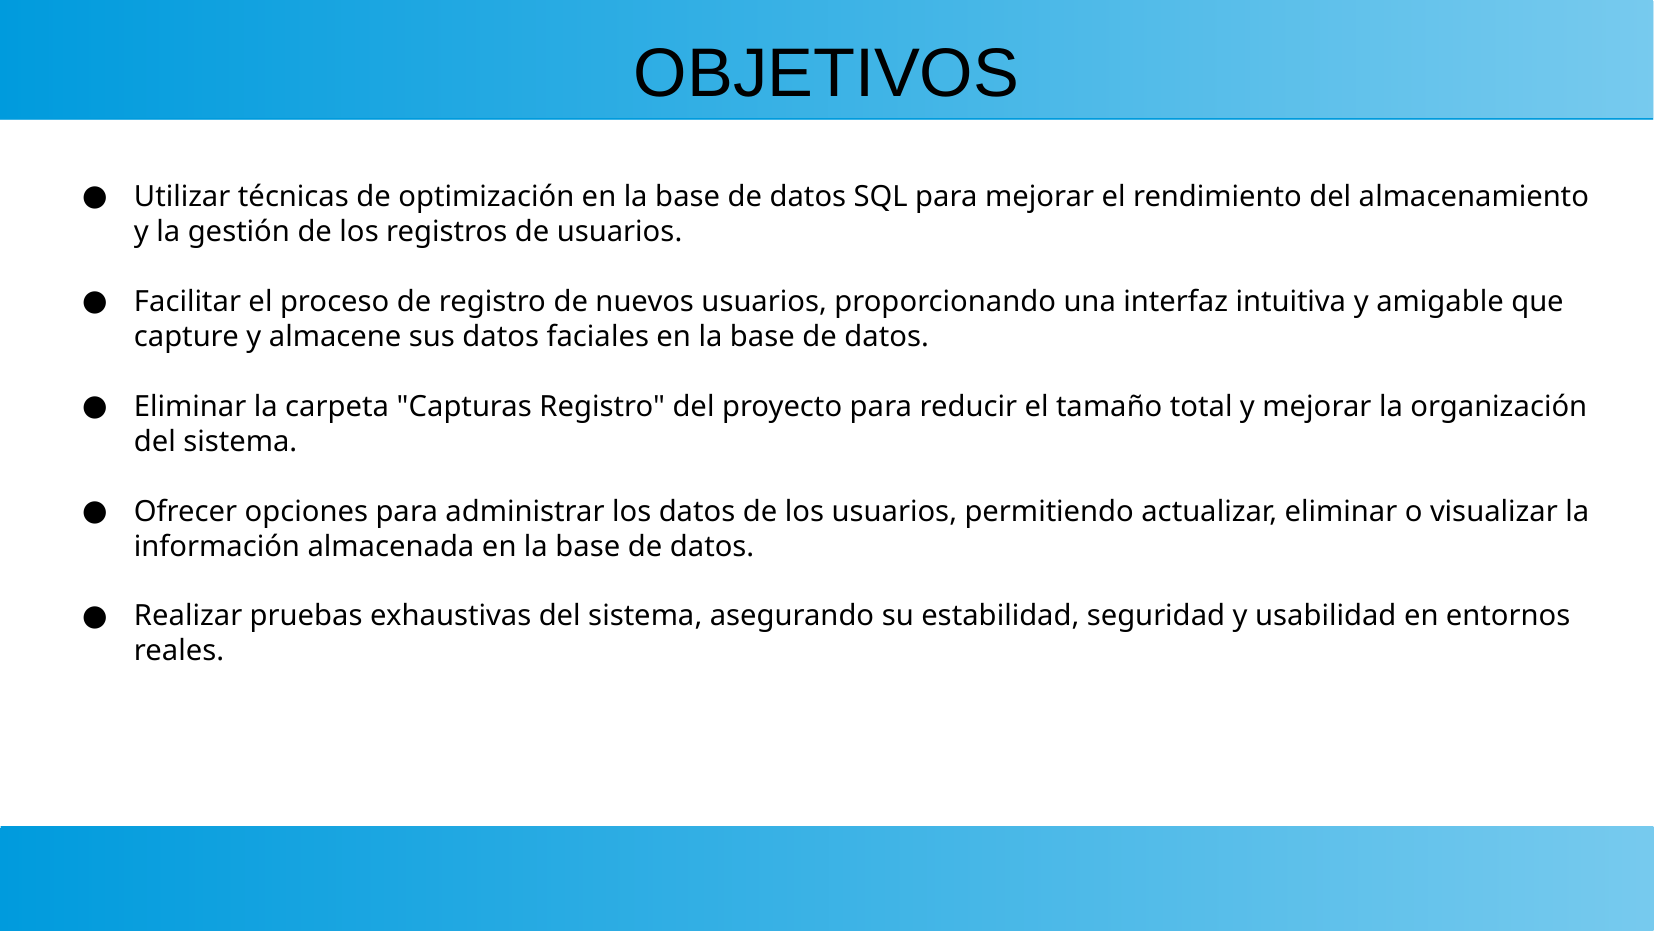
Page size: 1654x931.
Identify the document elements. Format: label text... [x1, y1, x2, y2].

list Utilizar técnicas de optimización en la base de datos SQL para mejorar el rendimiento del almacenamiento y la gestión de los registros de usuarios. Facilitar el proceso de registro de nuevos usuarios, proporcionando una interfaz intuitiva y amigable que capture y almacene sus datos faciales en la base de datos. Eliminar la carpeta "Capturas Registro" del proyecto para reducir el tamaño total y mejorar la organización del sistema. Ofrecer opciones para administrar los datos de los usuarios, permitiendo actualizar, eliminar o visualizar la información almacenada en la base de datos. Realizar pruebas exhaustivas del sistema, asegurando su estabilidad, seguridad y usabilidad en entornos reales. [59, 177, 1595, 768]
title OBJETIVOS [59, 29, 1595, 108]
